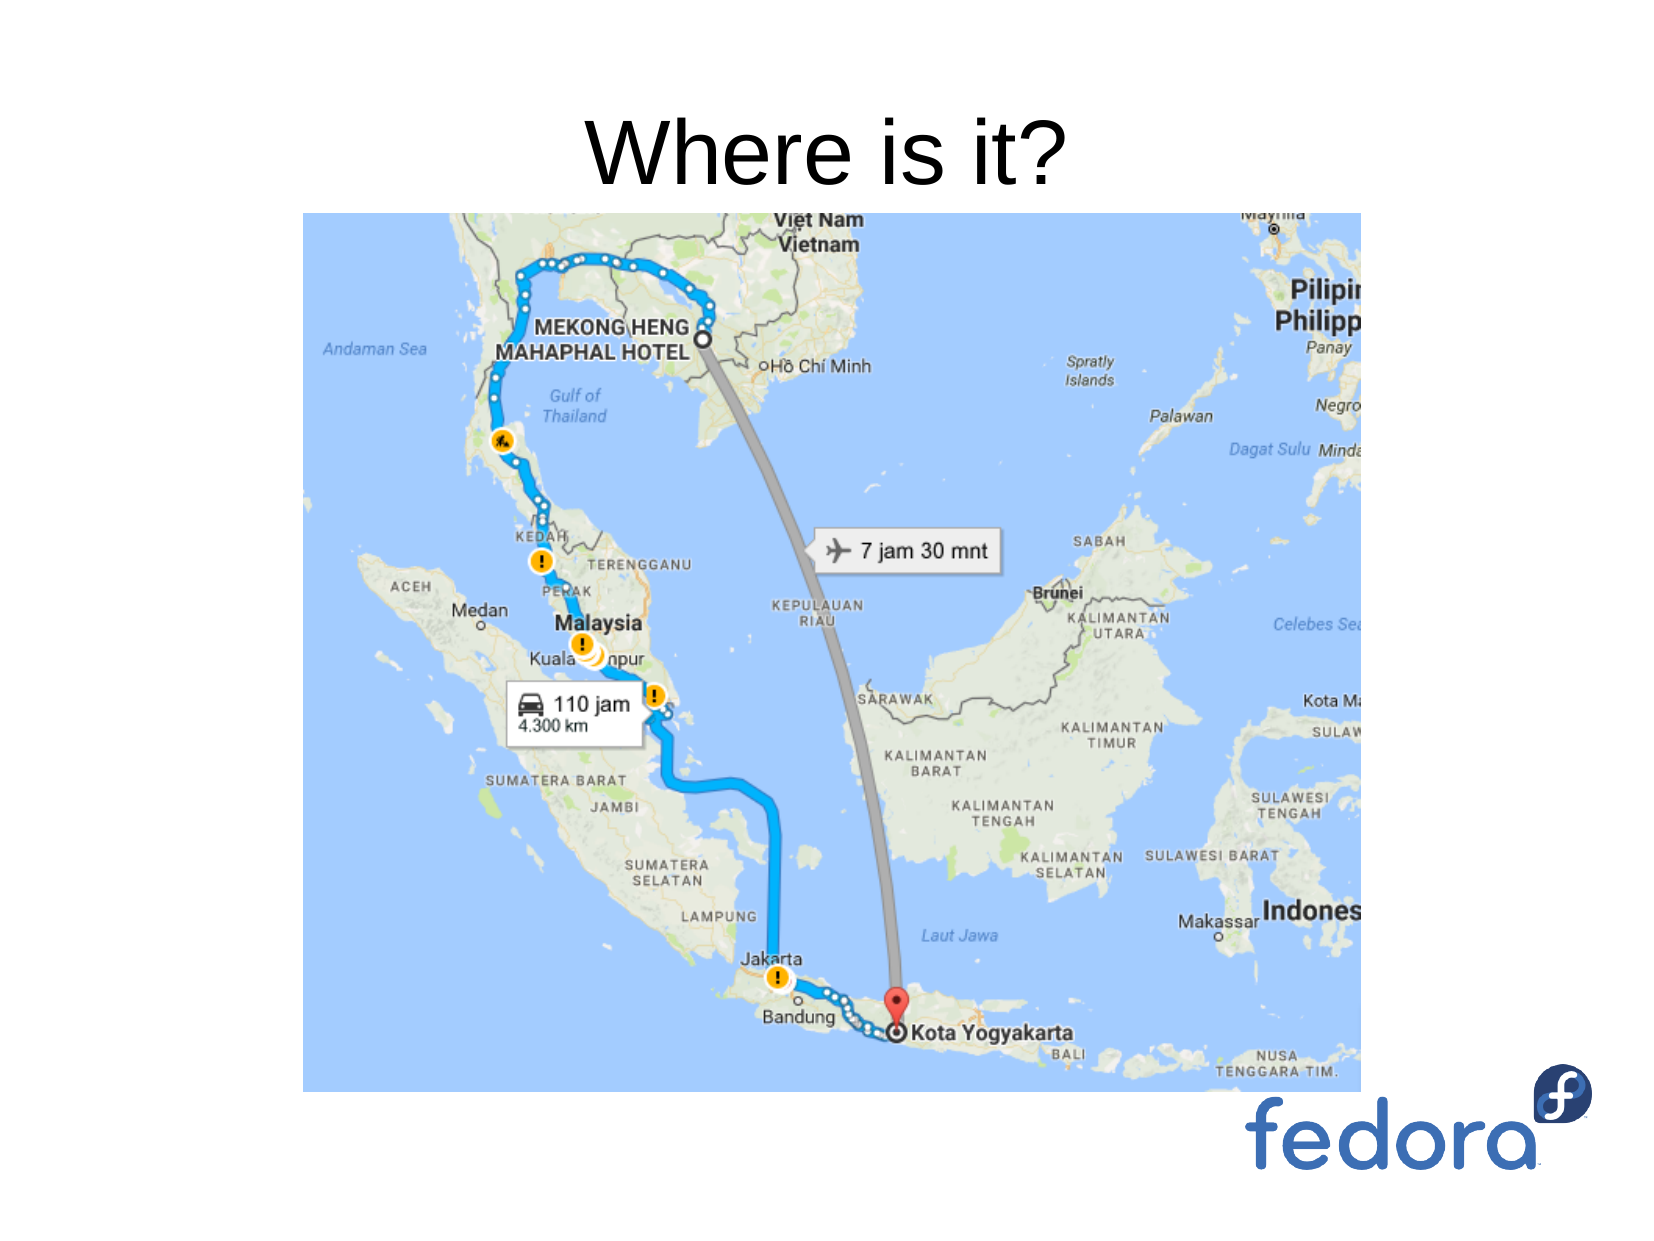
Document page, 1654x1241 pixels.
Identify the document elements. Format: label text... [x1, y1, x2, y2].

title Where is it? [82, 49, 1571, 257]
picture [303, 213, 1592, 1171]
